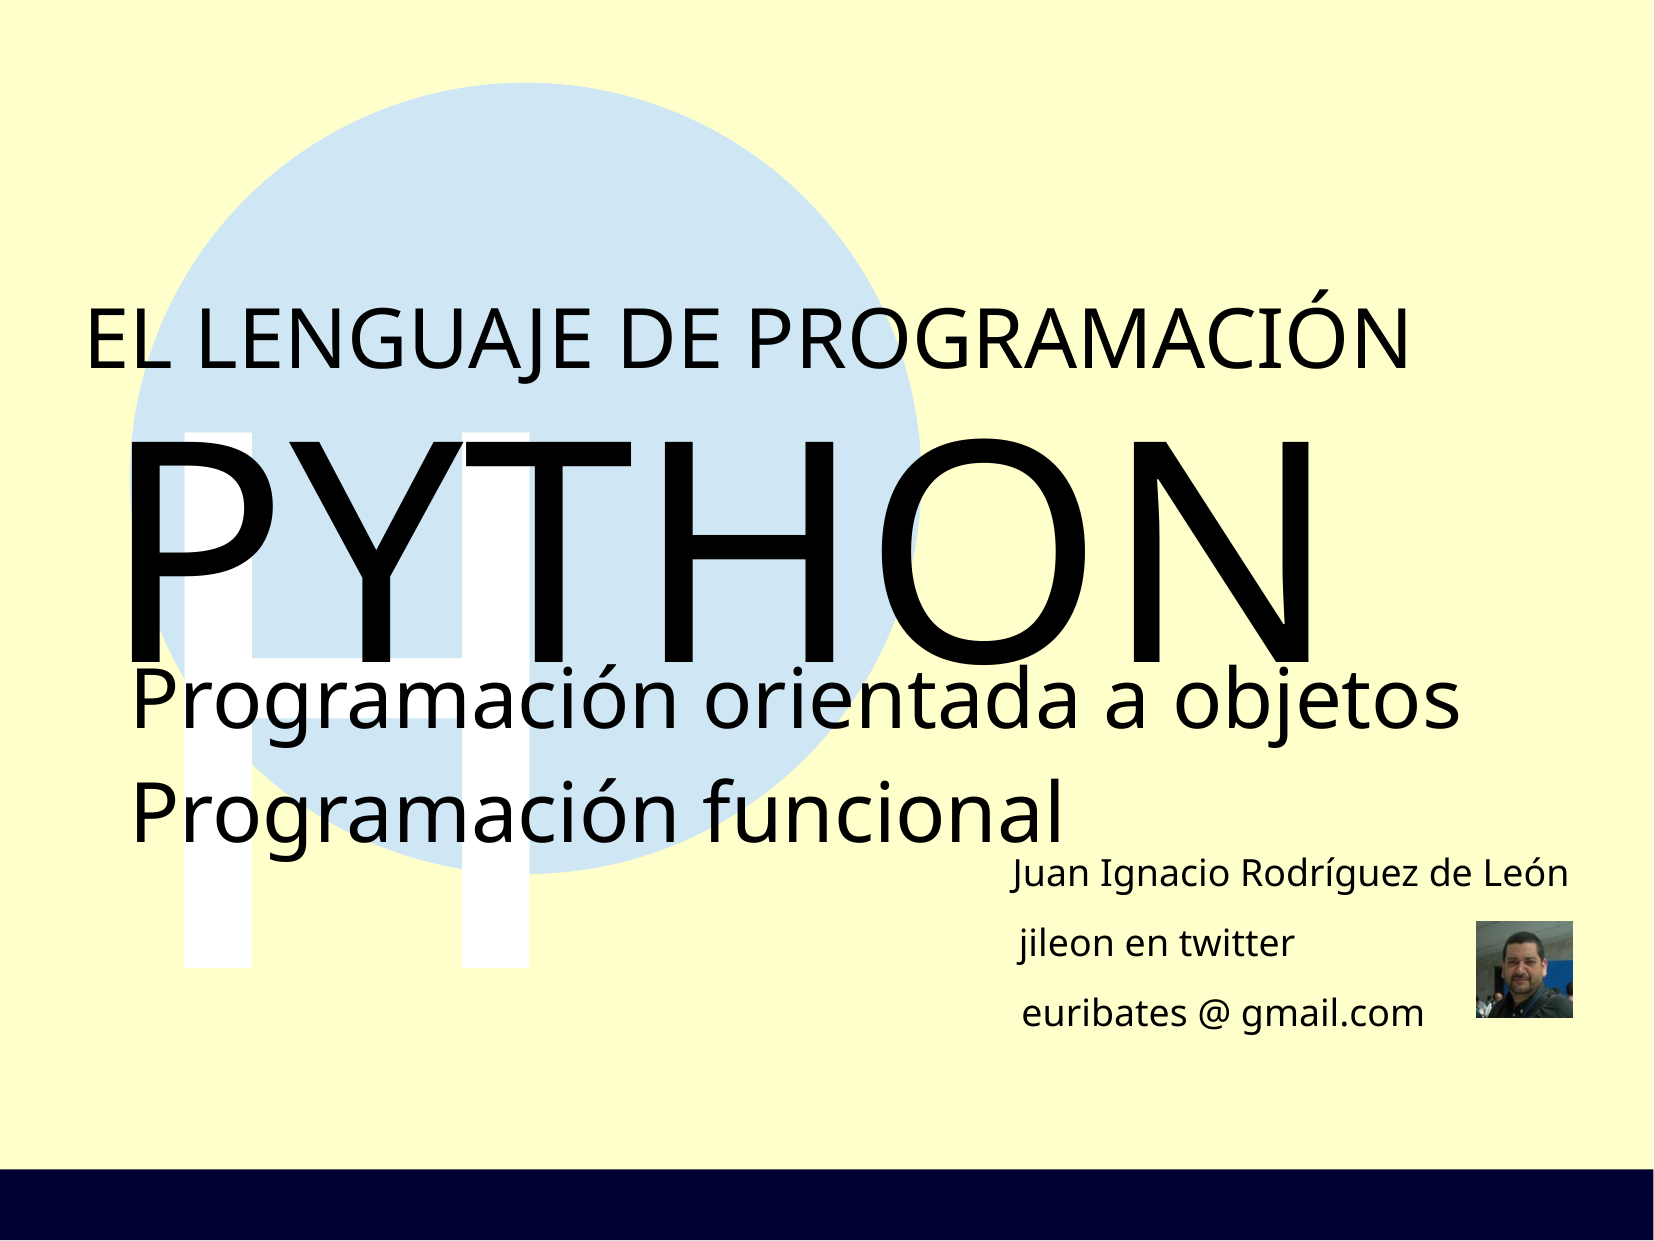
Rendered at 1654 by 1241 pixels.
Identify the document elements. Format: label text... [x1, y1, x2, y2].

text_box [292, 82, 760, 159]
text_box euribates @ gmail.com [1006, 979, 1422, 1040]
text_box Programación orientada a objetos Programación funcional [114, 632, 1436, 848]
text_box EL LENGUAJE DE PROGRAMACIÓN [68, 271, 1441, 387]
picture [1476, 921, 1573, 1018]
text_box PYTHON [87, 325, 1419, 711]
text_box H [118, 848, 981, 916]
text_box jileon en twitter [1003, 909, 1305, 970]
text_box H [118, 159, 981, 271]
text_box Juan Ignacio Rodríguez de León [998, 838, 1583, 899]
